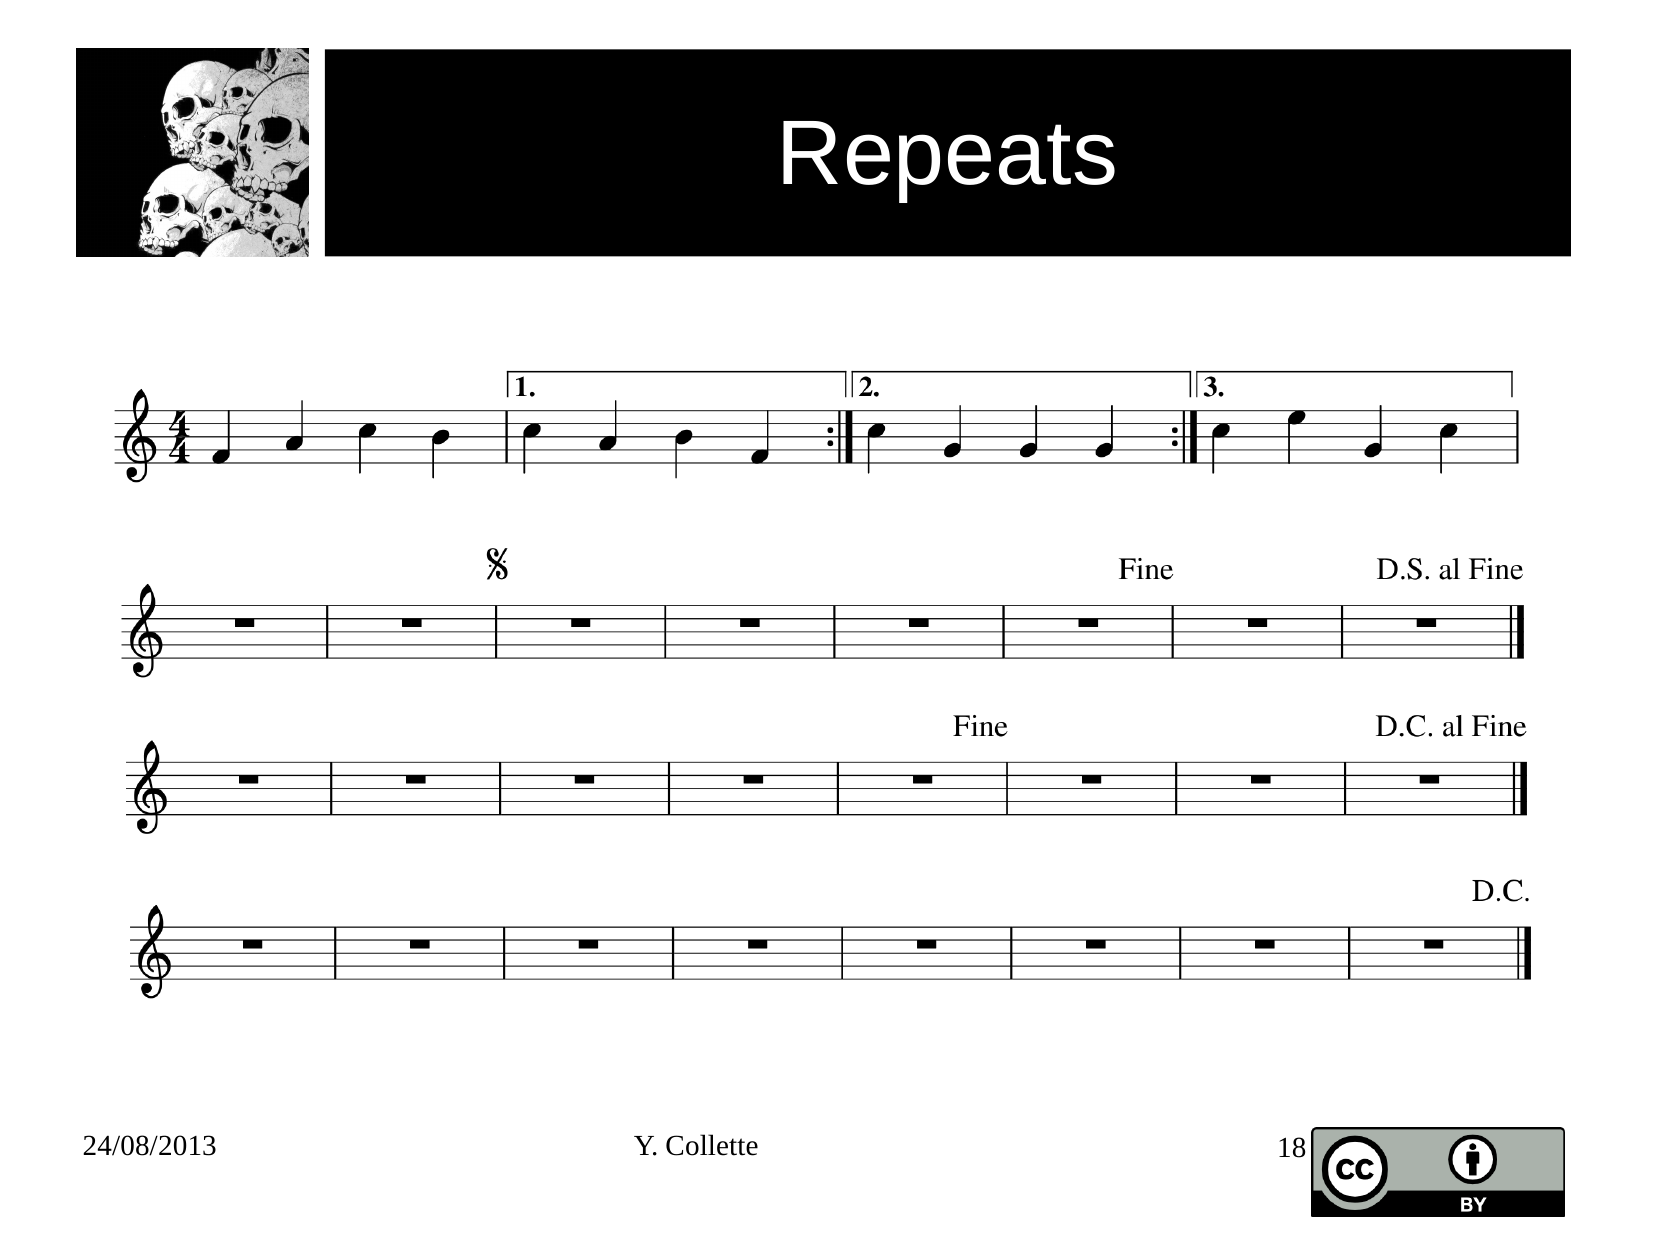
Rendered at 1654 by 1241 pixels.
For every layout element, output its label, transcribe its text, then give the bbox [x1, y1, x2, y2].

picture [106, 352, 1525, 506]
picture [124, 855, 1542, 1003]
picture [76, 48, 309, 257]
picture [1311, 1127, 1565, 1217]
picture [112, 538, 1531, 687]
title Repeats [324, 49, 1571, 257]
picture [118, 695, 1536, 844]
